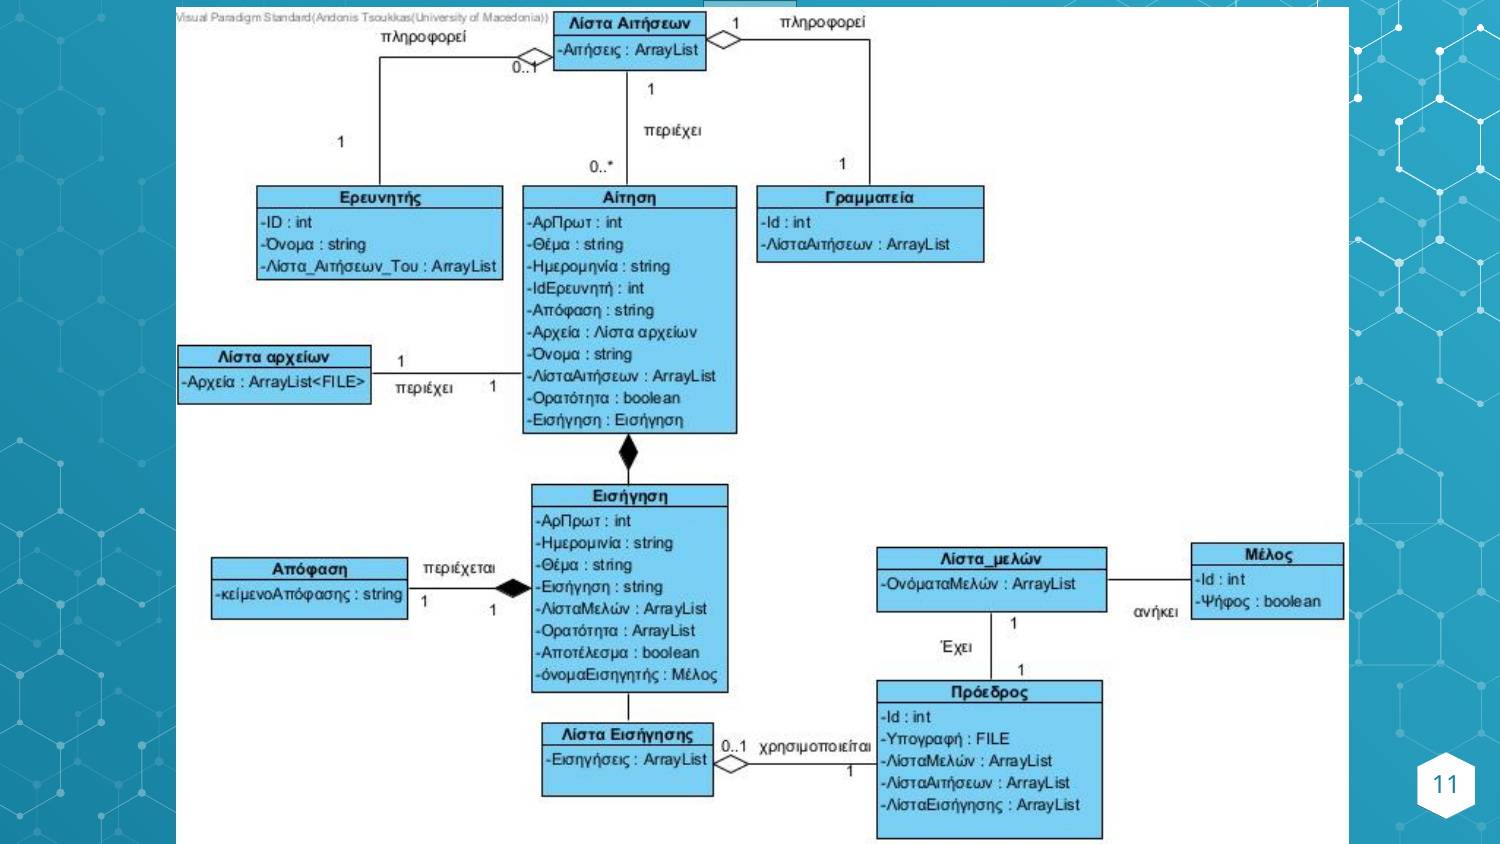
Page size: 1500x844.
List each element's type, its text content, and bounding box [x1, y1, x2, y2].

slide_number <αριθμός> [1417, 752, 1475, 819]
picture [176, 7, 1349, 844]
